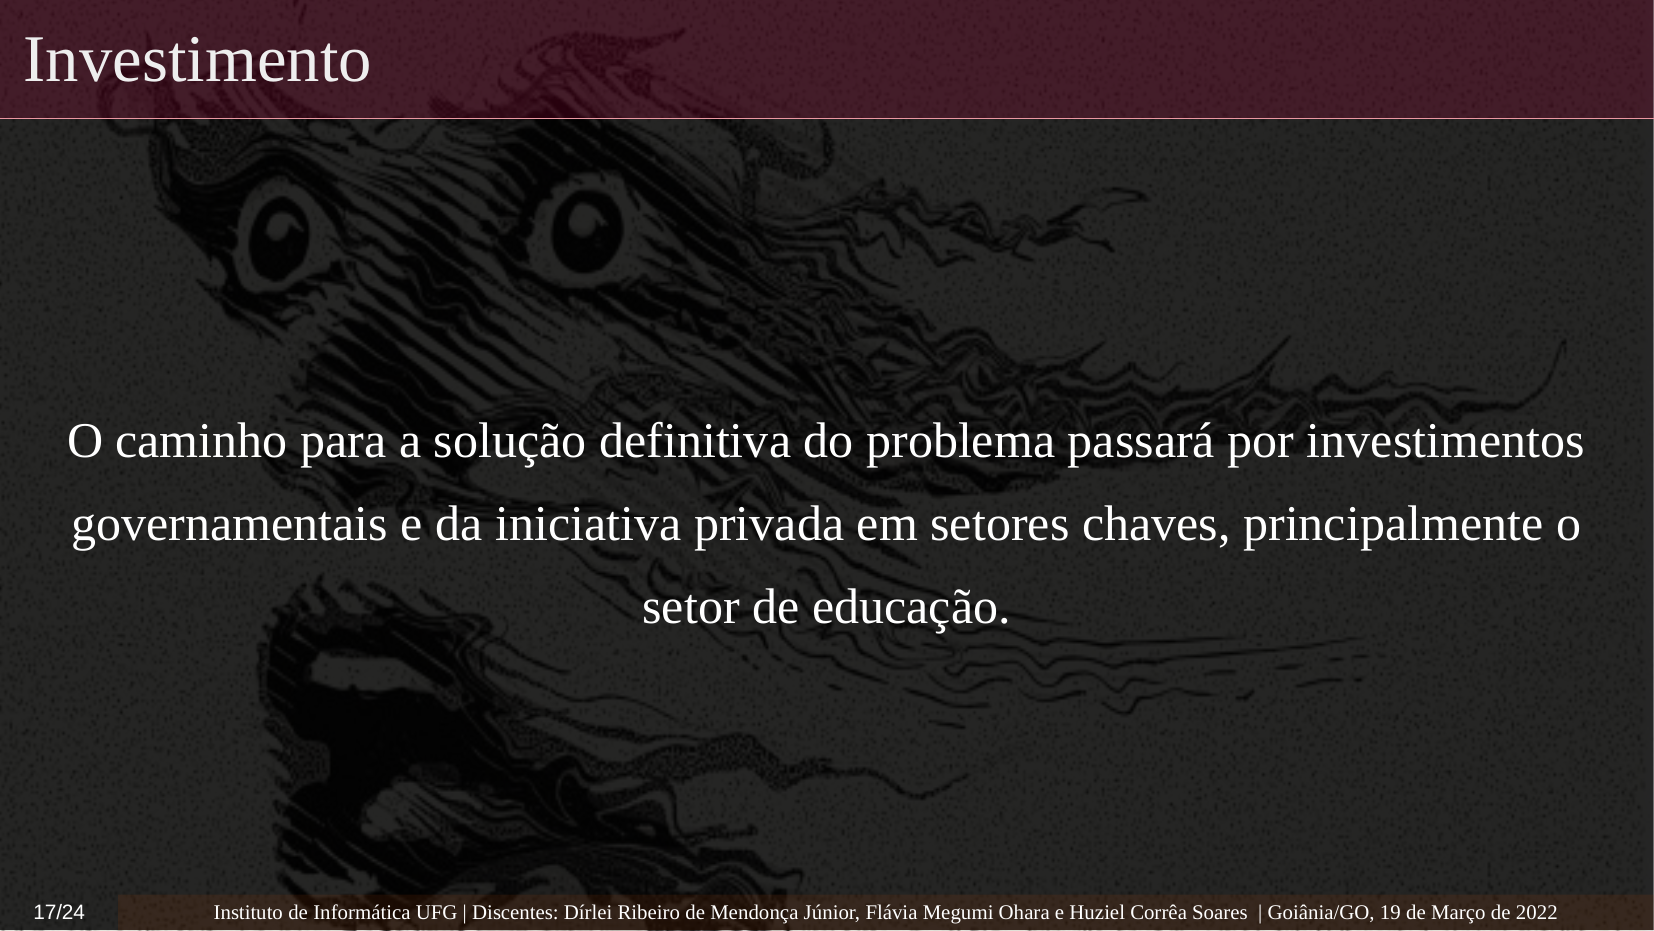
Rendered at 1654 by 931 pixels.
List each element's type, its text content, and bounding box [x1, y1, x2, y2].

subtitle O caminho para a solução definitiva do problema passará por investimentos governamentais e da iniciativa privada em setores chaves, principalmente o setor de educação. [0, 123, 1654, 897]
title Investimento [0, 0, 1654, 119]
